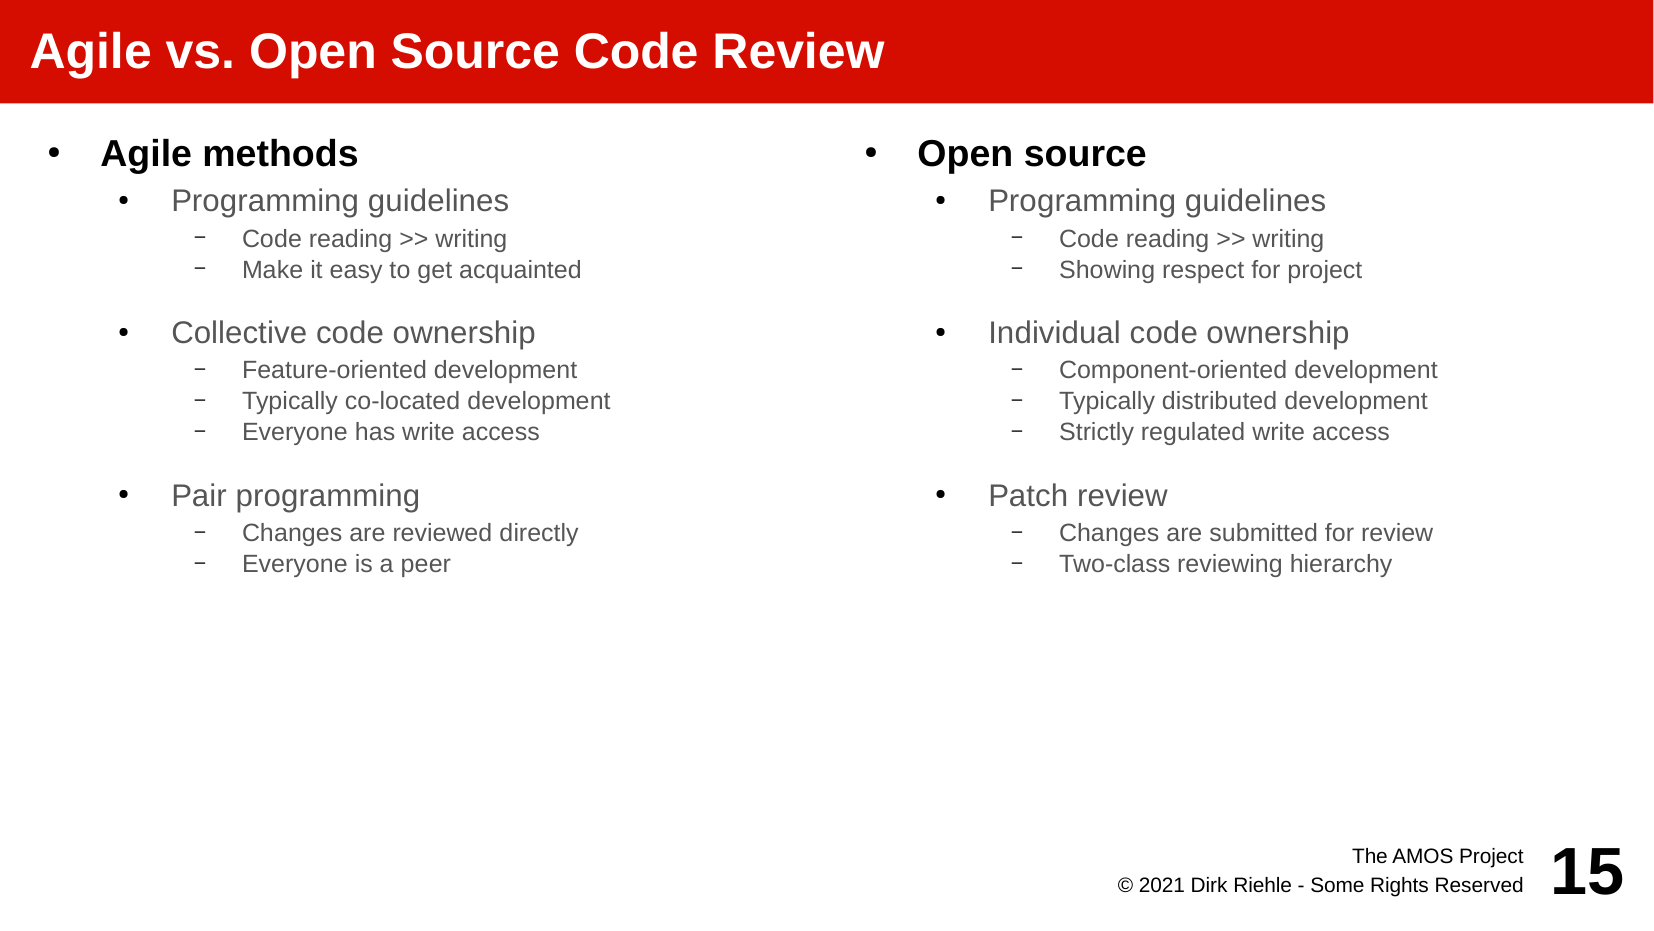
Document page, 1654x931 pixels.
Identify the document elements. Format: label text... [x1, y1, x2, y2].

list Agile methods Programming guidelines Code reading >> writing Make it easy to get acquainted Collective code ownership Feature-oriented development Typically co-located development Everyone has write access Pair programming Changes are reviewed directly Everyone is a peer [29, 132, 808, 813]
title Agile vs. Open Source Code Review [0, 0, 1654, 104]
list Open source Programming guidelines Code reading >> writing Showing respect for project Individual code ownership Component-oriented development Typically distributed development Strictly regulated write access Patch review Changes are submitted for review Two-class reviewing hierarchy [846, 132, 1625, 813]
